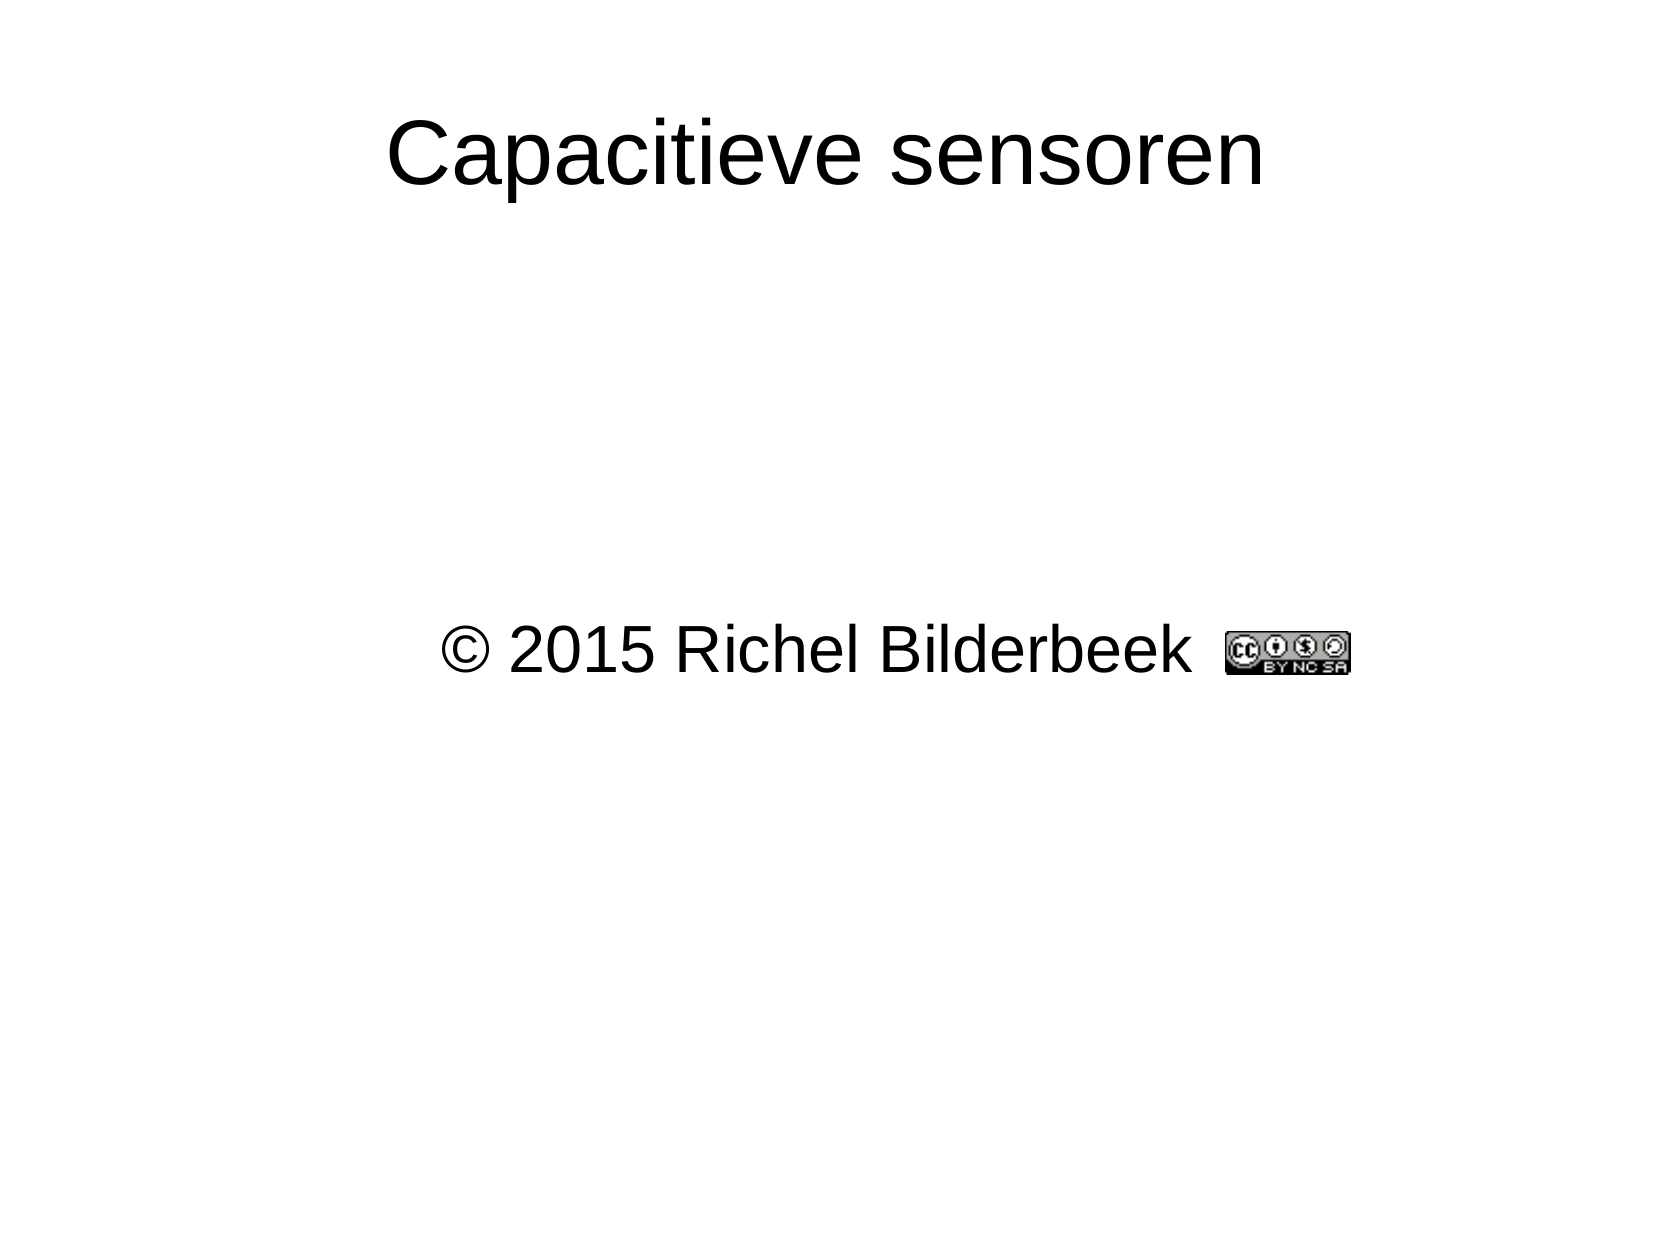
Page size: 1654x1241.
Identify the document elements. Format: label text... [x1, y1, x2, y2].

title Capacitieve sensoren [82, 49, 1571, 257]
picture [1225, 631, 1351, 676]
subtitle © 2015 Richel Bilderbeek [82, 290, 1571, 1010]
